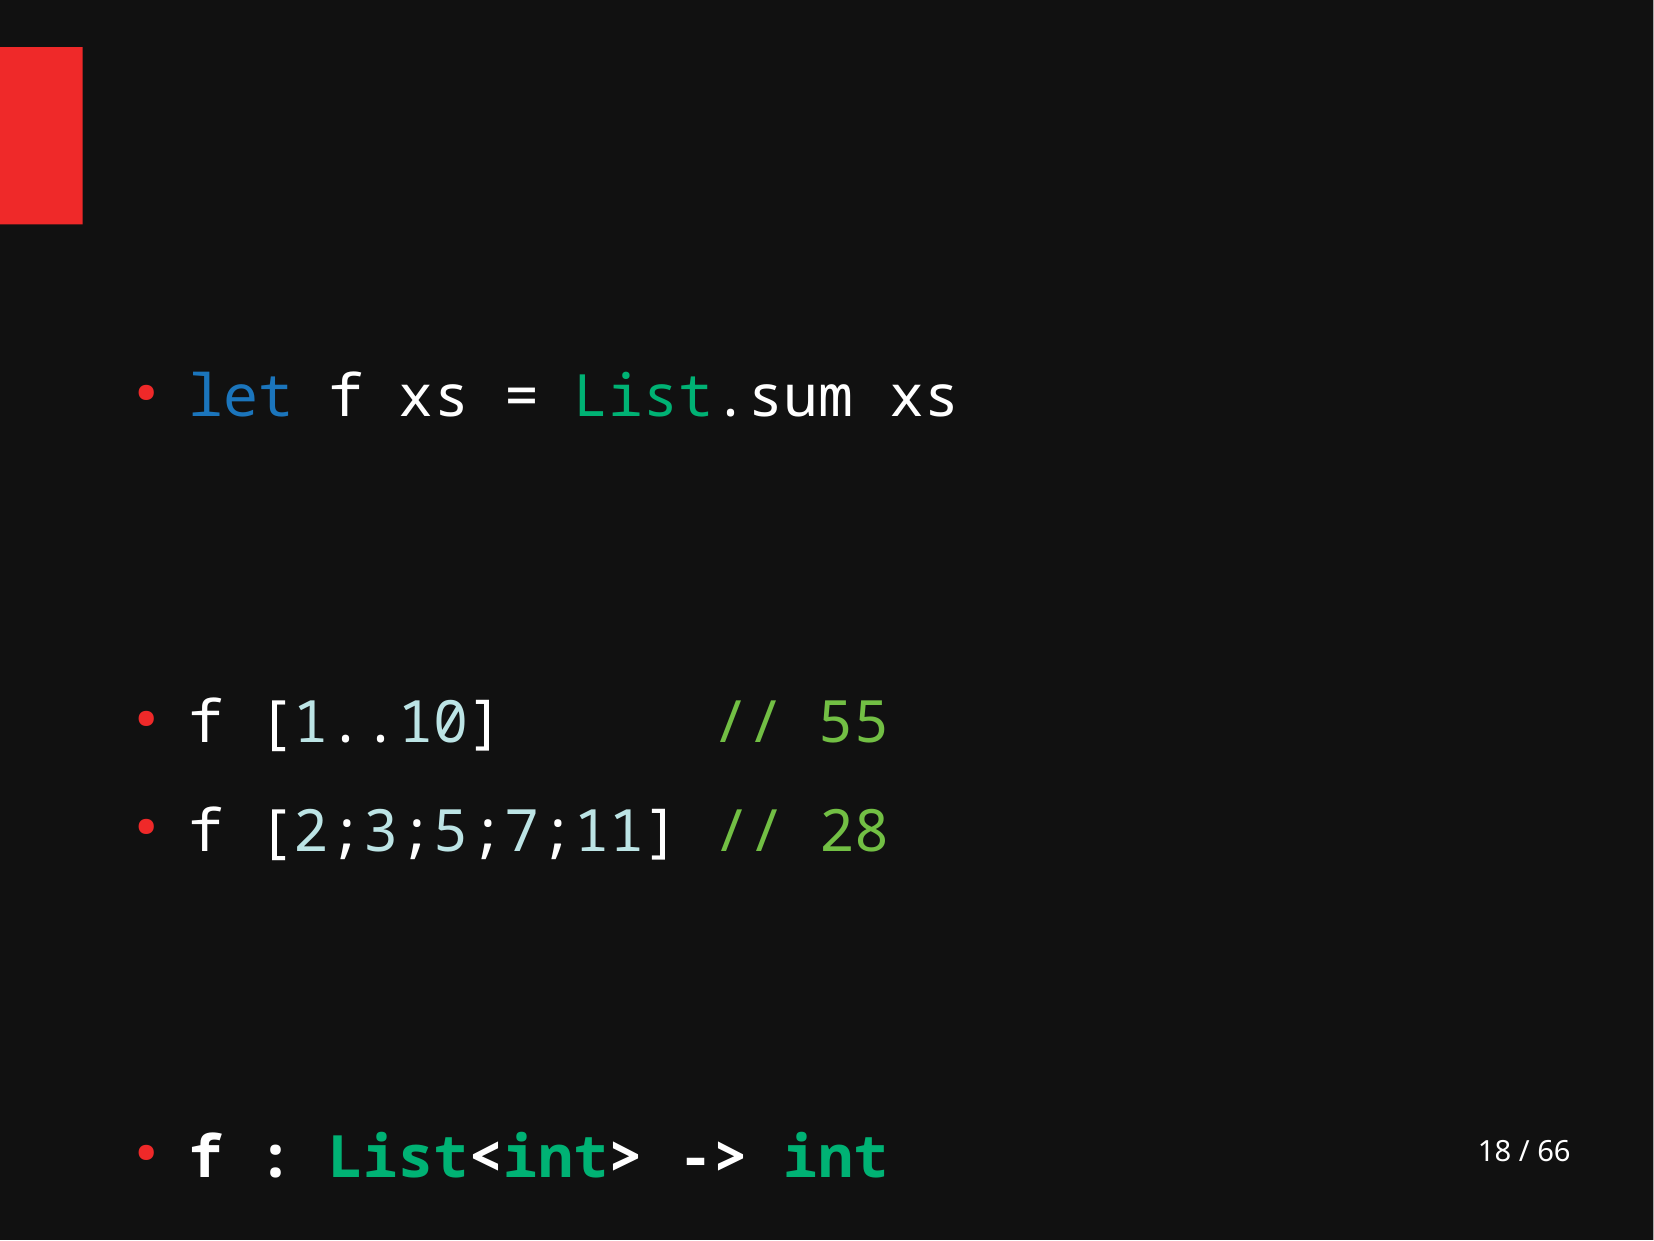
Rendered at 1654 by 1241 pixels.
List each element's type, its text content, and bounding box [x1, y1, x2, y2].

list let f xs = List.sum xs f [1..10] // 55 f [2;3;5;7;11] // 28 f : List<int> -> int [118, 354, 1536, 1074]
